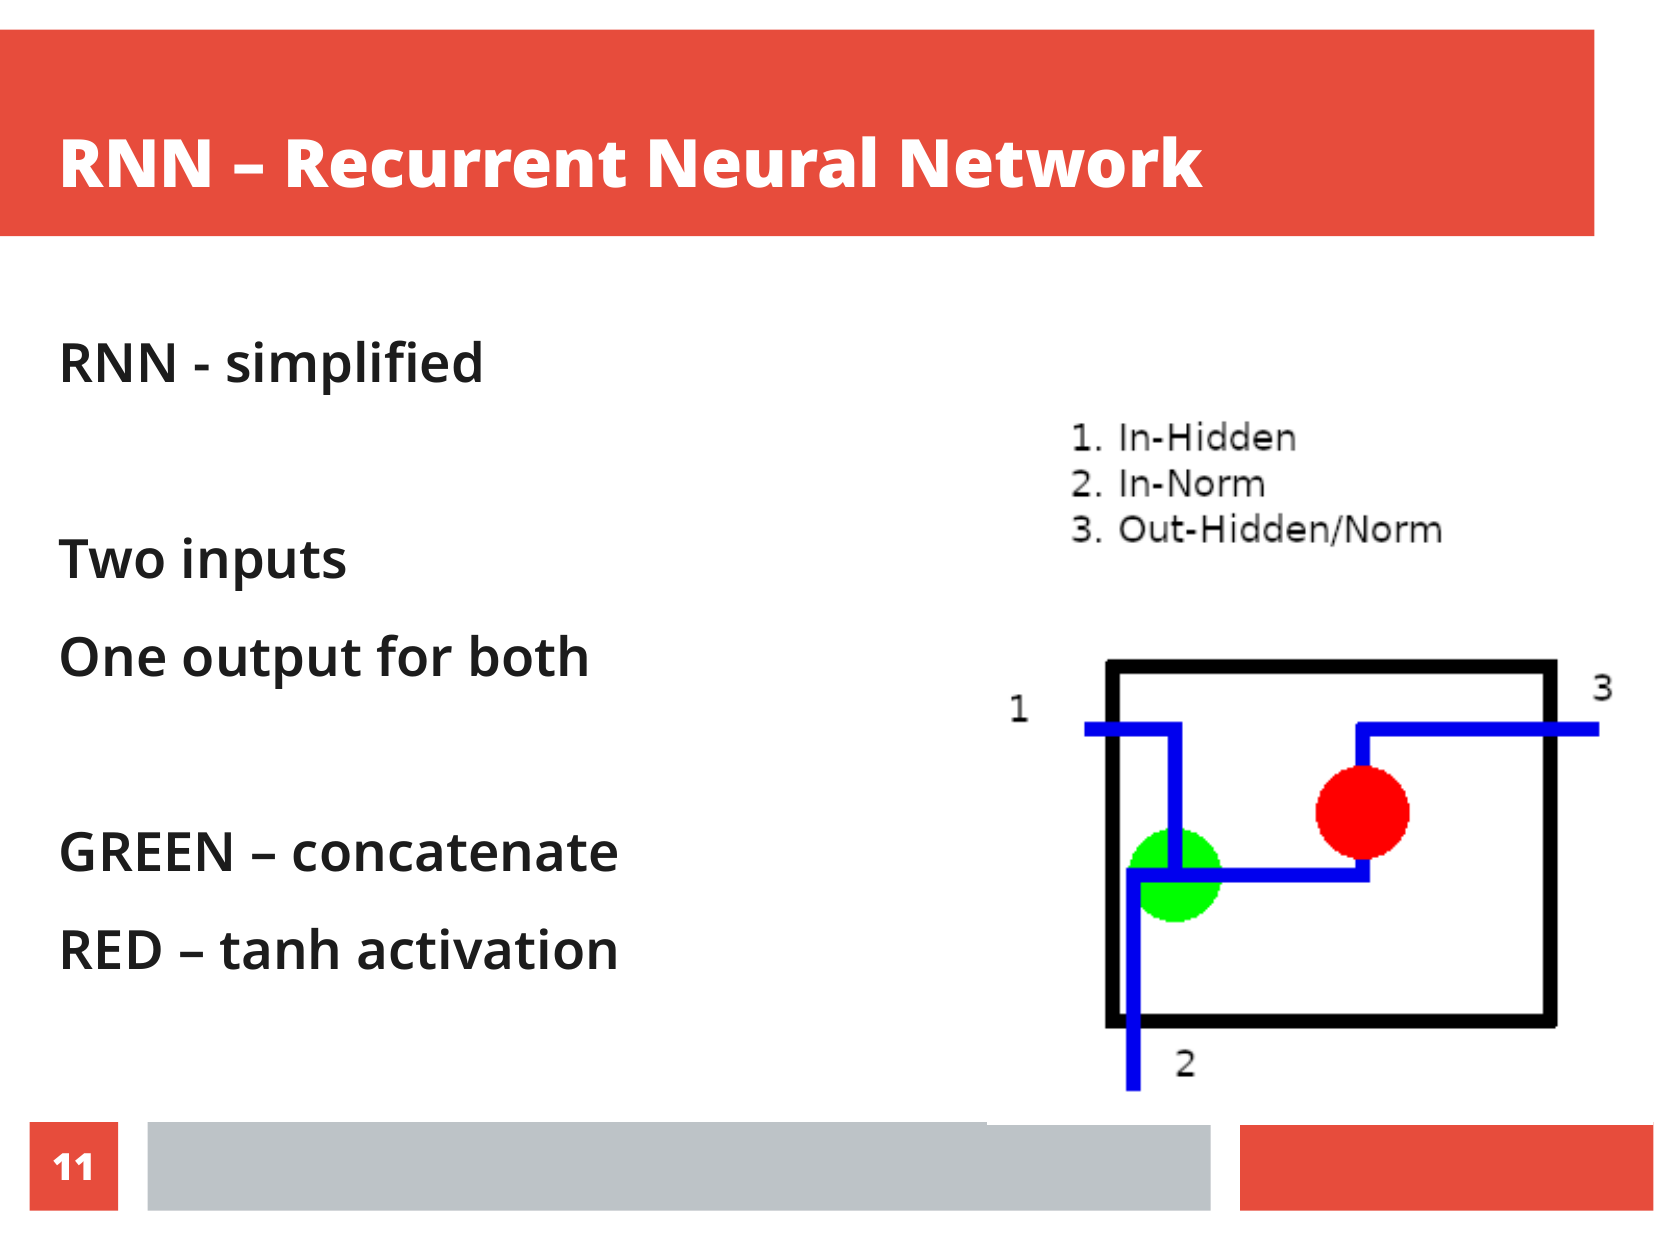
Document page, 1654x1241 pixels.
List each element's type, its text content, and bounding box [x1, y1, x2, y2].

title RNN – Recurrent Neural Network [59, 59, 1595, 207]
list RNN - simplified Two inputs One output for both GREEN – concatenate RED – tanh activation [59, 324, 1565, 1093]
picture [987, 374, 1654, 1125]
